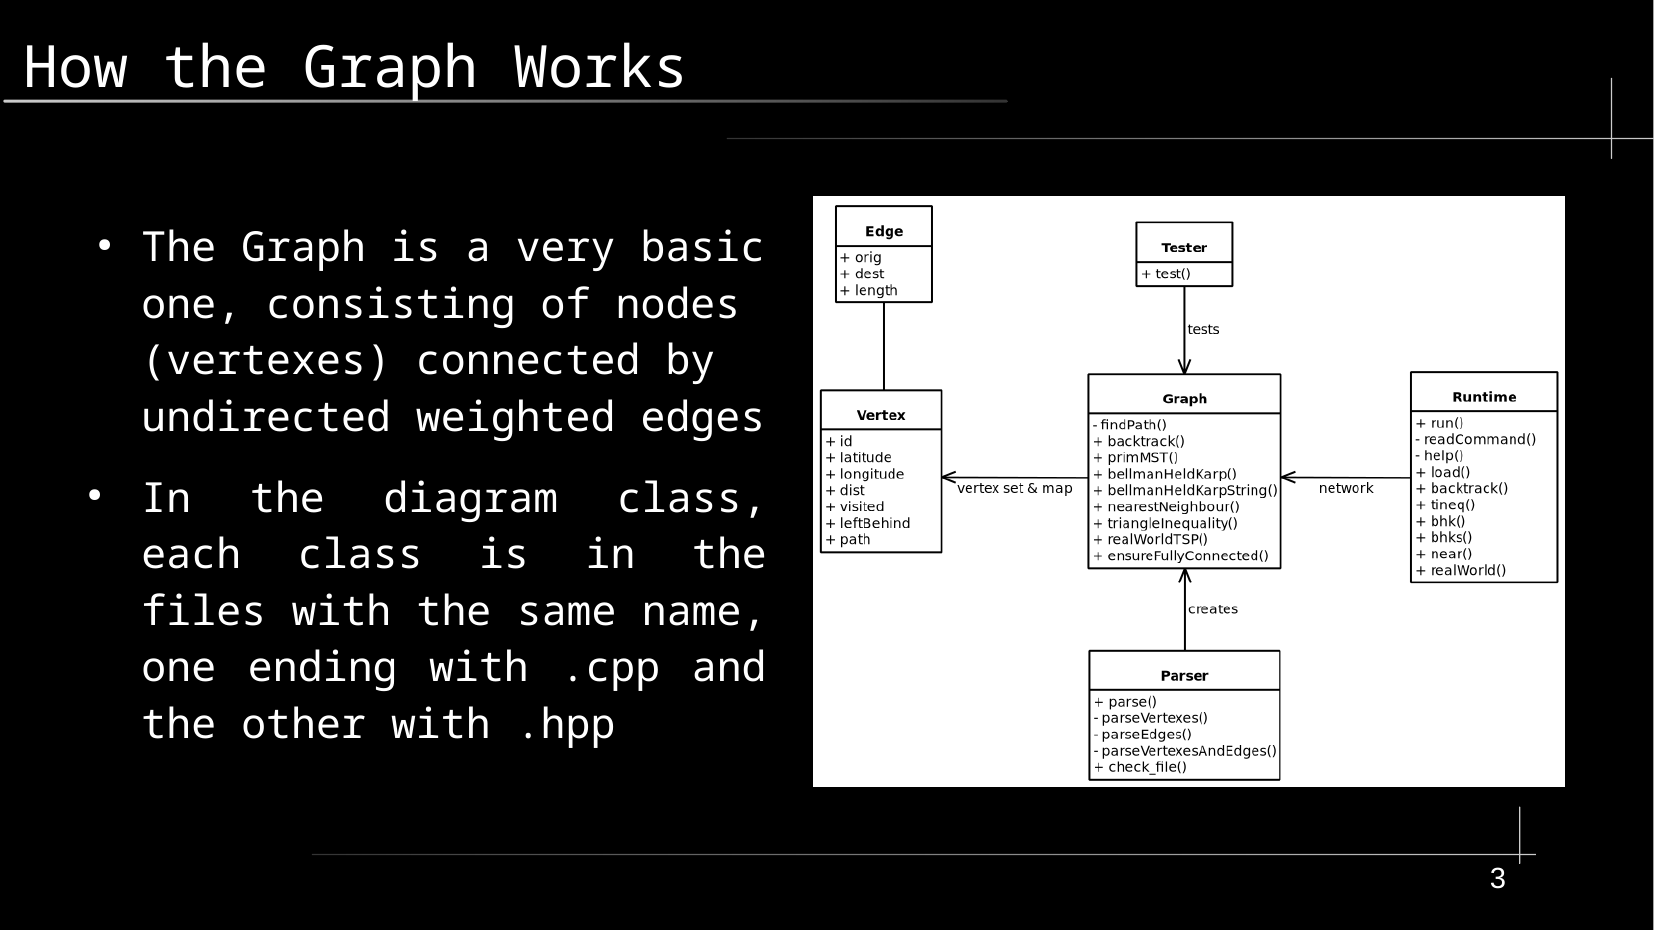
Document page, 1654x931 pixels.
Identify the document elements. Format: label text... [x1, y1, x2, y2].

picture [813, 196, 1565, 787]
title How the Graph Works [23, 11, 1589, 119]
list The Graph is a very basic one, consisting of nodes (vertexes) connected by undirected weighted edges In the diagram class, each class is in the files with the same name, one ending with .cpp and the other with .hpp [82, 217, 768, 758]
